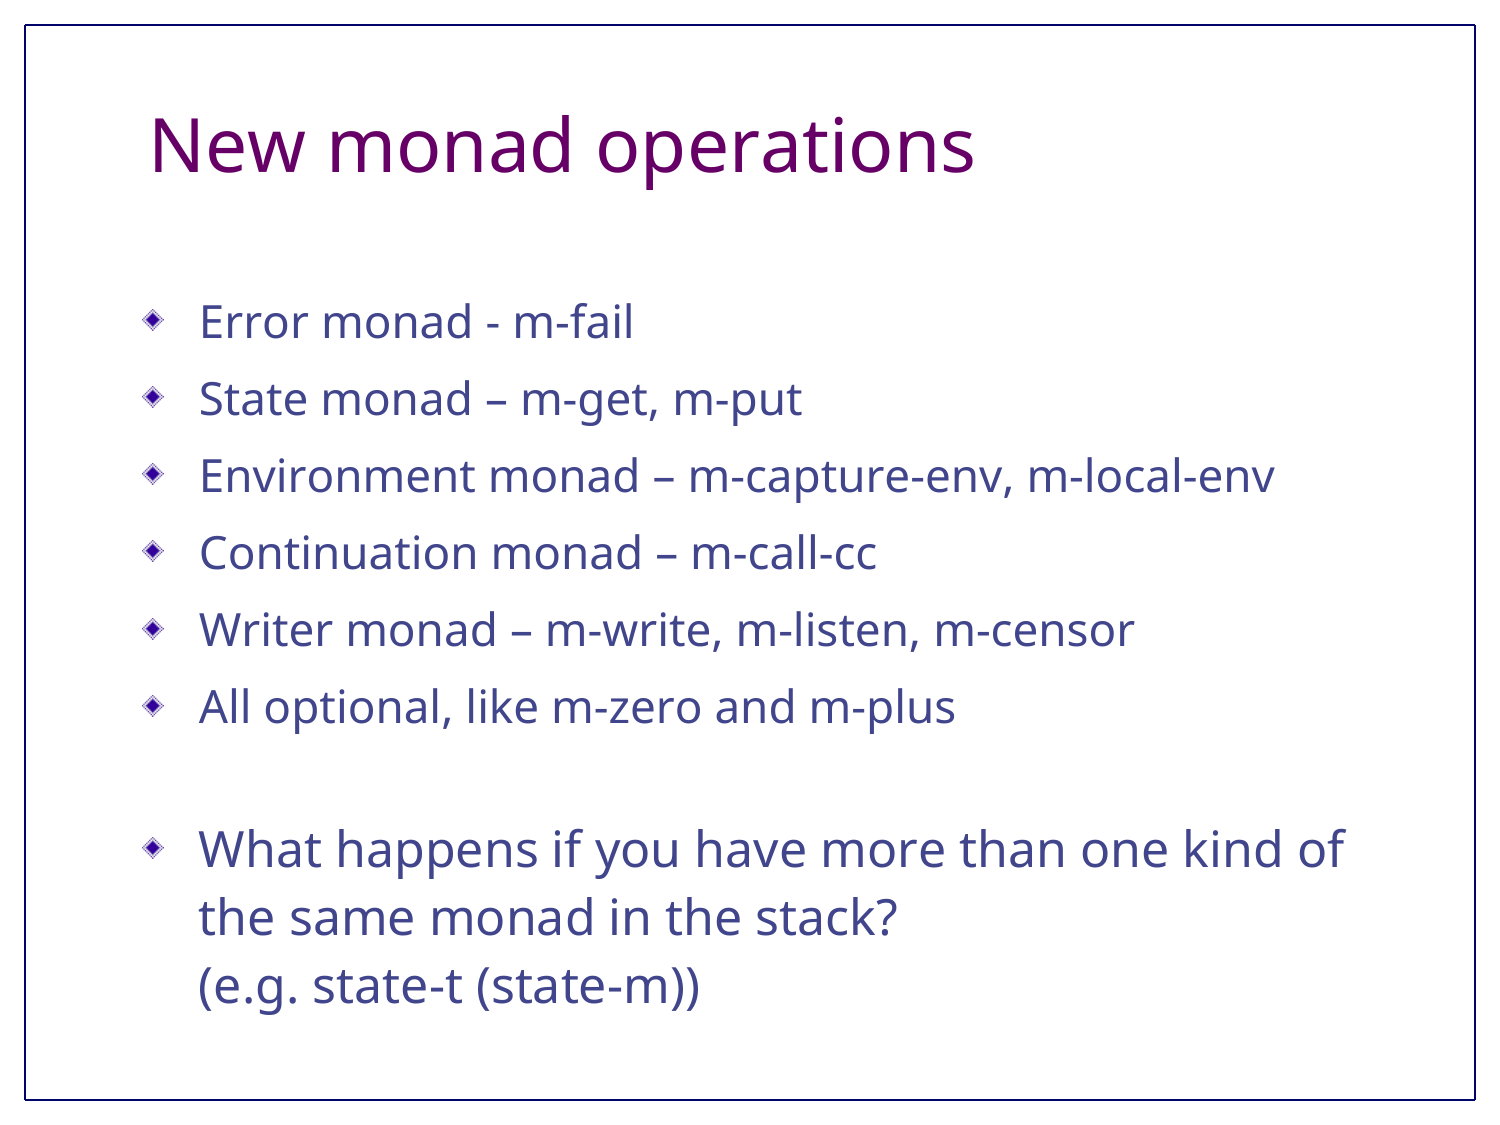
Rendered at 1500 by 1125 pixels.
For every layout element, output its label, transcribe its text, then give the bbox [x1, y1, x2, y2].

list Error monad - m-fail State monad – m-get, m-put Environment monad – m-capture-env, m-local-env Continuation monad – m-call-cc Writer monad – m-write, m-listen, m-censor All optional, like m-zero and m-plus What happens if you have more than one kind of the same monad in the stack? (e.g. state-t (state-m)) [142, 289, 1418, 950]
title New monad operations [148, 57, 1386, 231]
